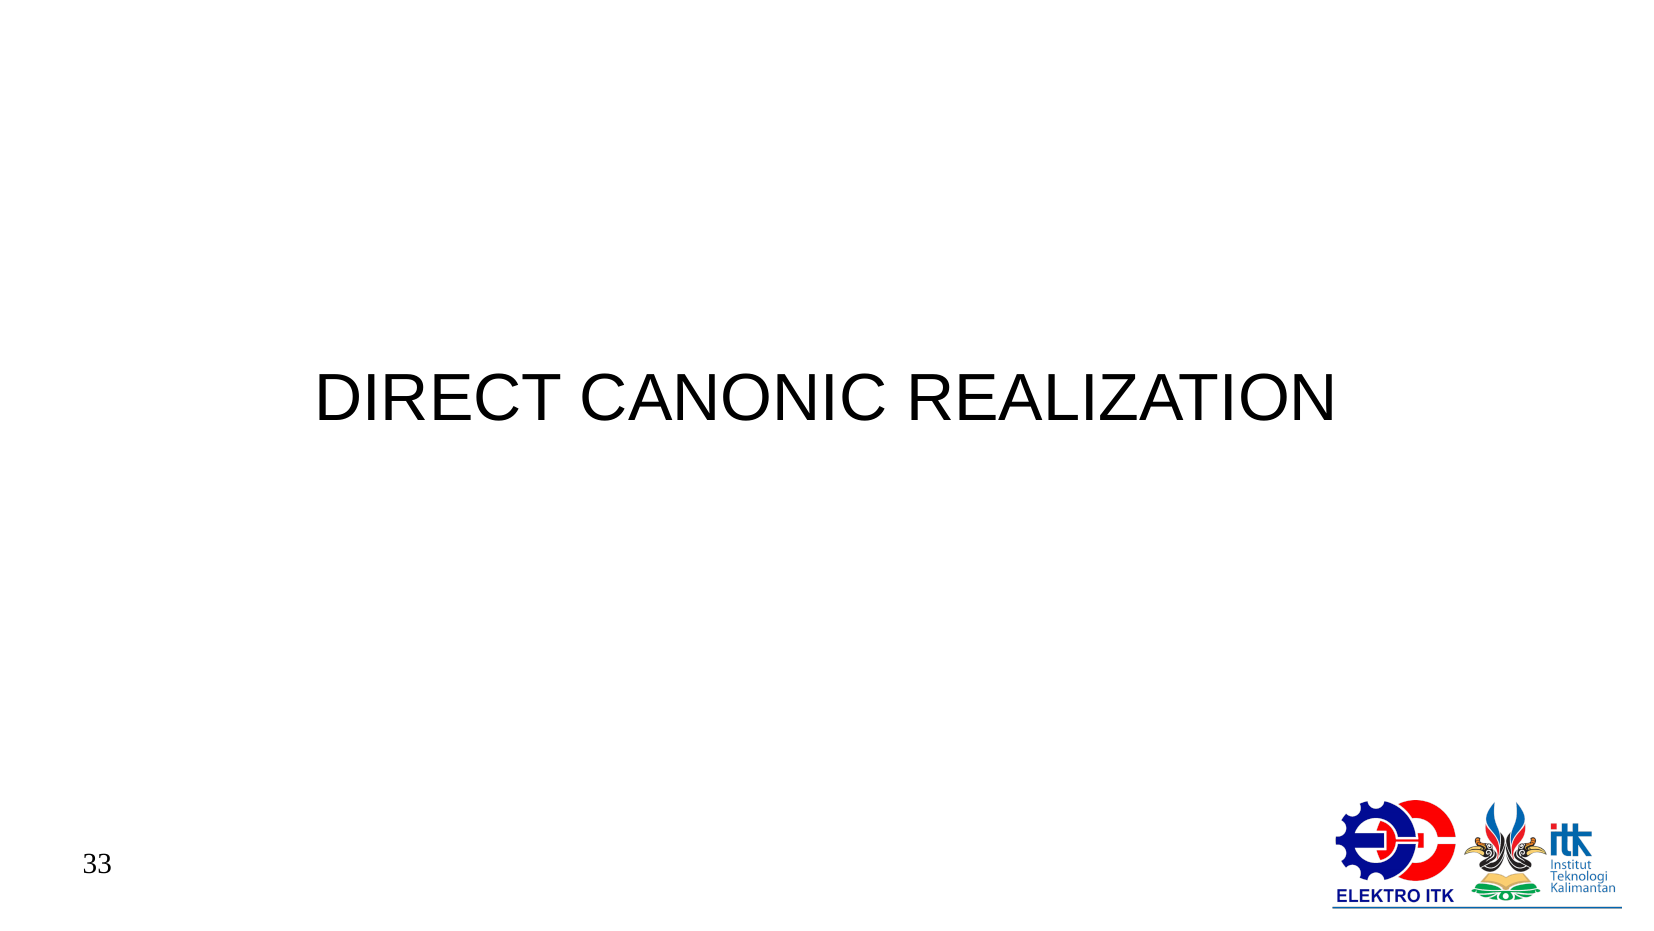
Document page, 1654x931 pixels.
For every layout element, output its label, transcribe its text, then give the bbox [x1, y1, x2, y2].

picture [1332, 800, 1622, 918]
subtitle DIRECT CANONIC REALIZATION [82, 37, 1571, 757]
